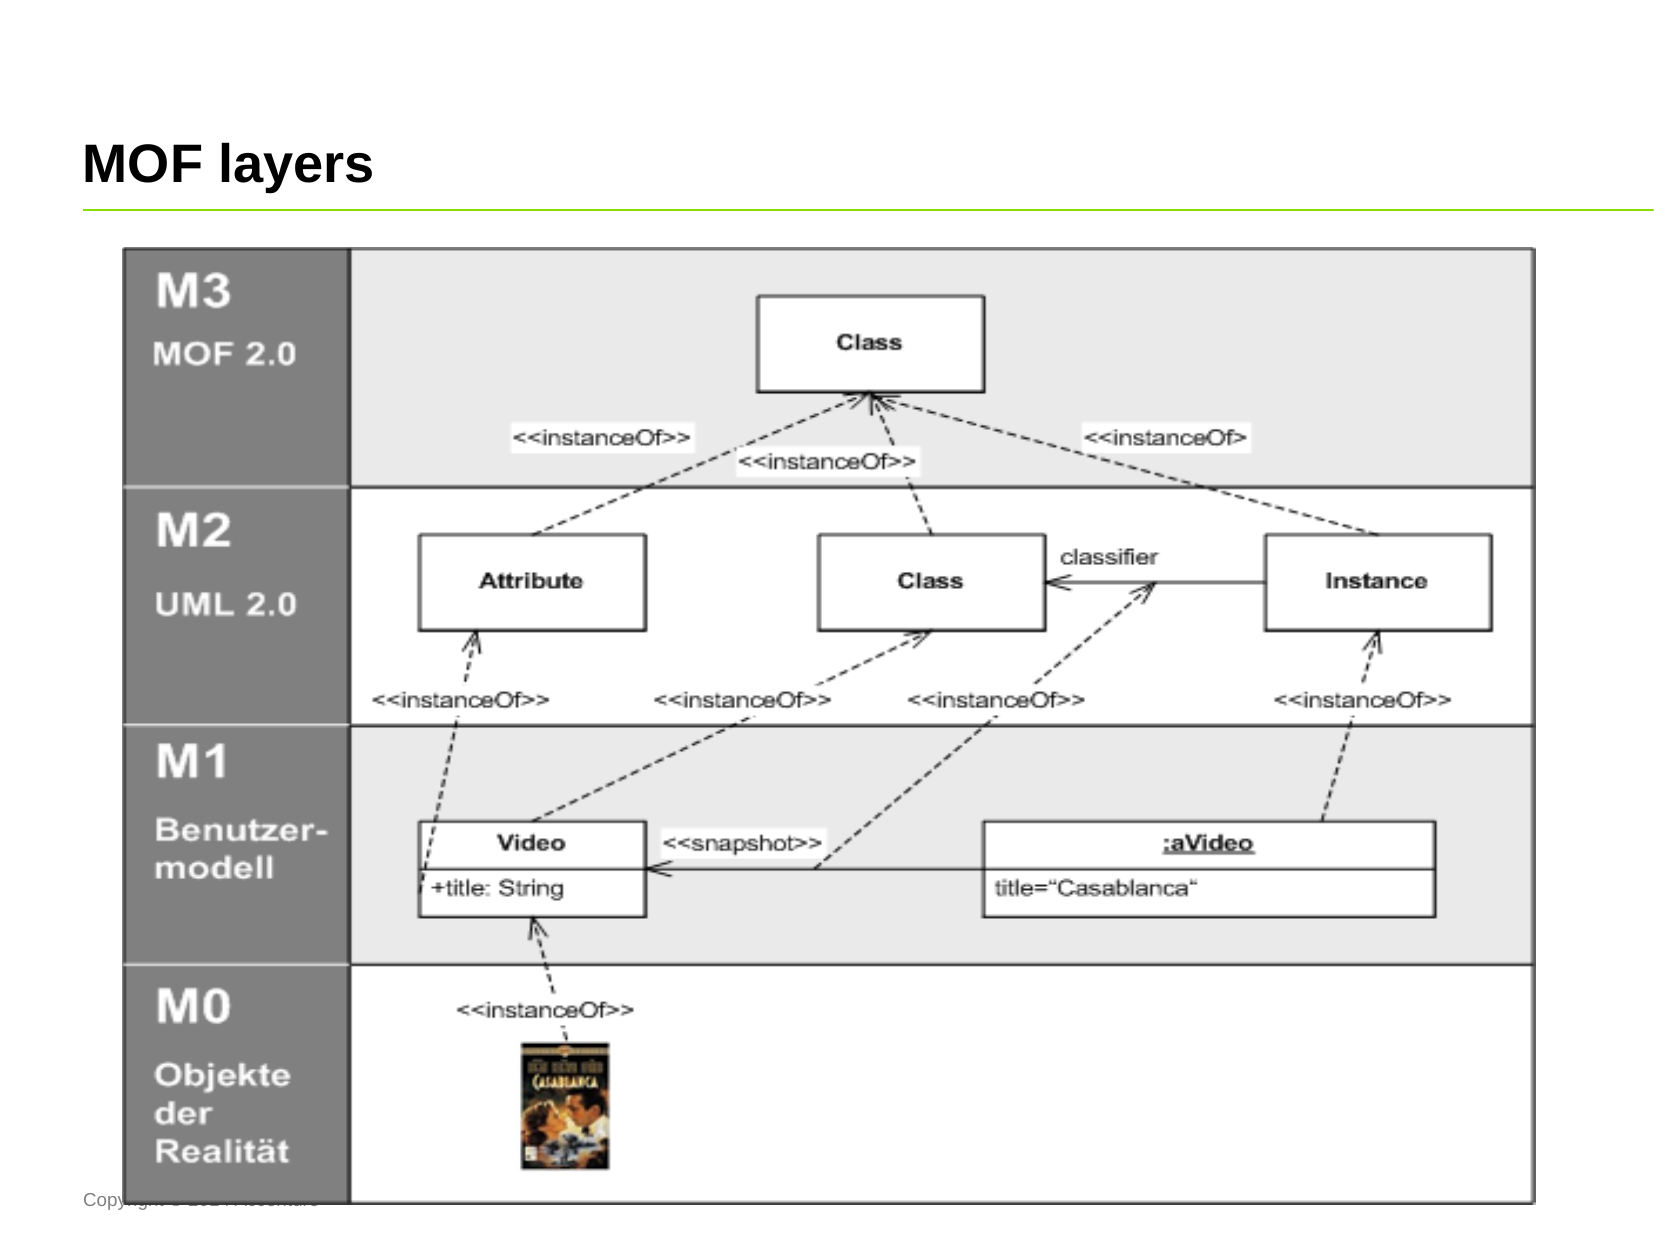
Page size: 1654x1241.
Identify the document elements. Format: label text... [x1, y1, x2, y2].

picture [122, 247, 1536, 1205]
title MOF layers [82, 90, 1571, 237]
